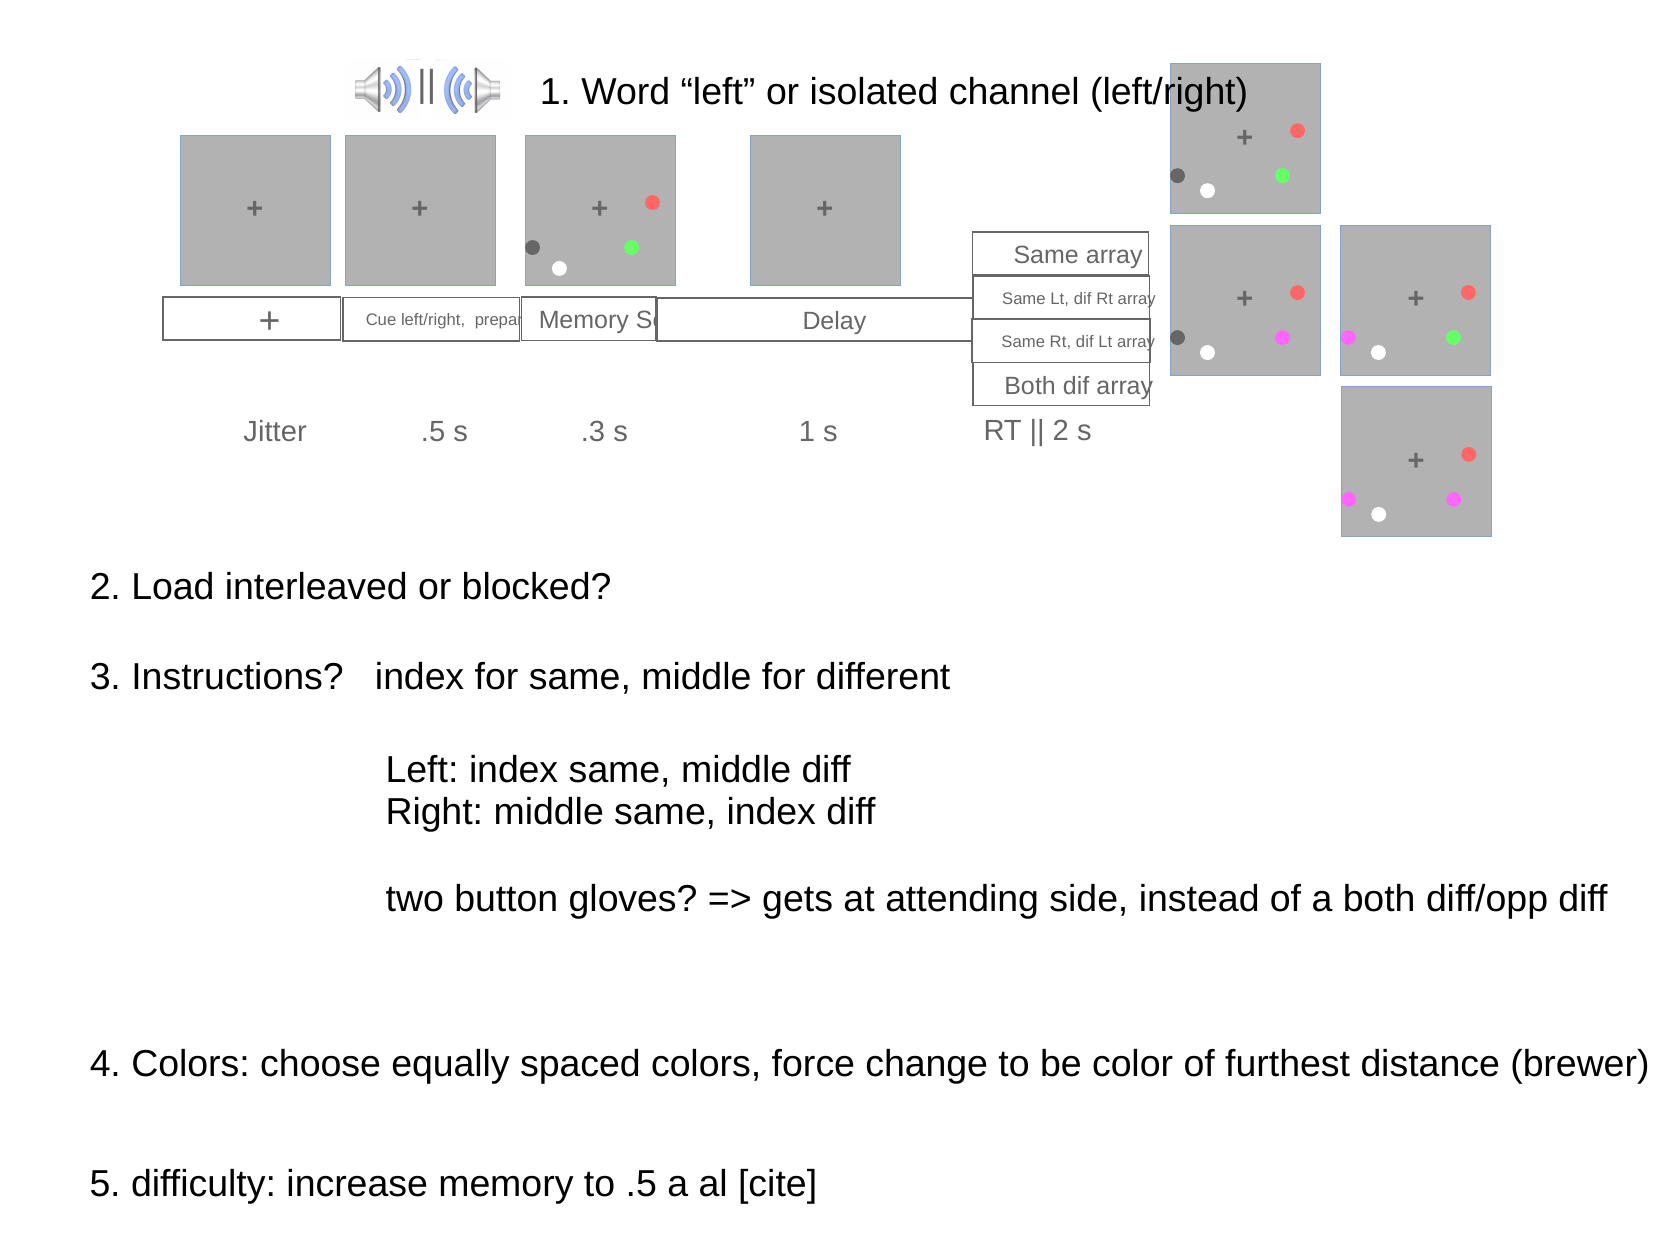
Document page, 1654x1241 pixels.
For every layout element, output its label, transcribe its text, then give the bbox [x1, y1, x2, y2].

text_box 5. difficulty: increase memory to .5 a al [cite] [74, 1155, 833, 1212]
text_box two button gloves? => gets at attending side, instead of a both diff/opp diff [360, 870, 1624, 927]
text_box 2. Load interleaved or blocked? [75, 558, 627, 616]
text_box Left: index same, middle diff Right: middle same, index diff [370, 741, 891, 841]
text_box 1. Word “left” or isolated channel (left/right) [525, 63, 1264, 121]
text_box 3. Instructions? index for same, middle for different [75, 648, 966, 706]
text_box [120, 45, 1576, 586]
text_box 4. Colors: choose equally spaced colors, force change to be color of furthest distance (brewer) [75, 1035, 1654, 1092]
